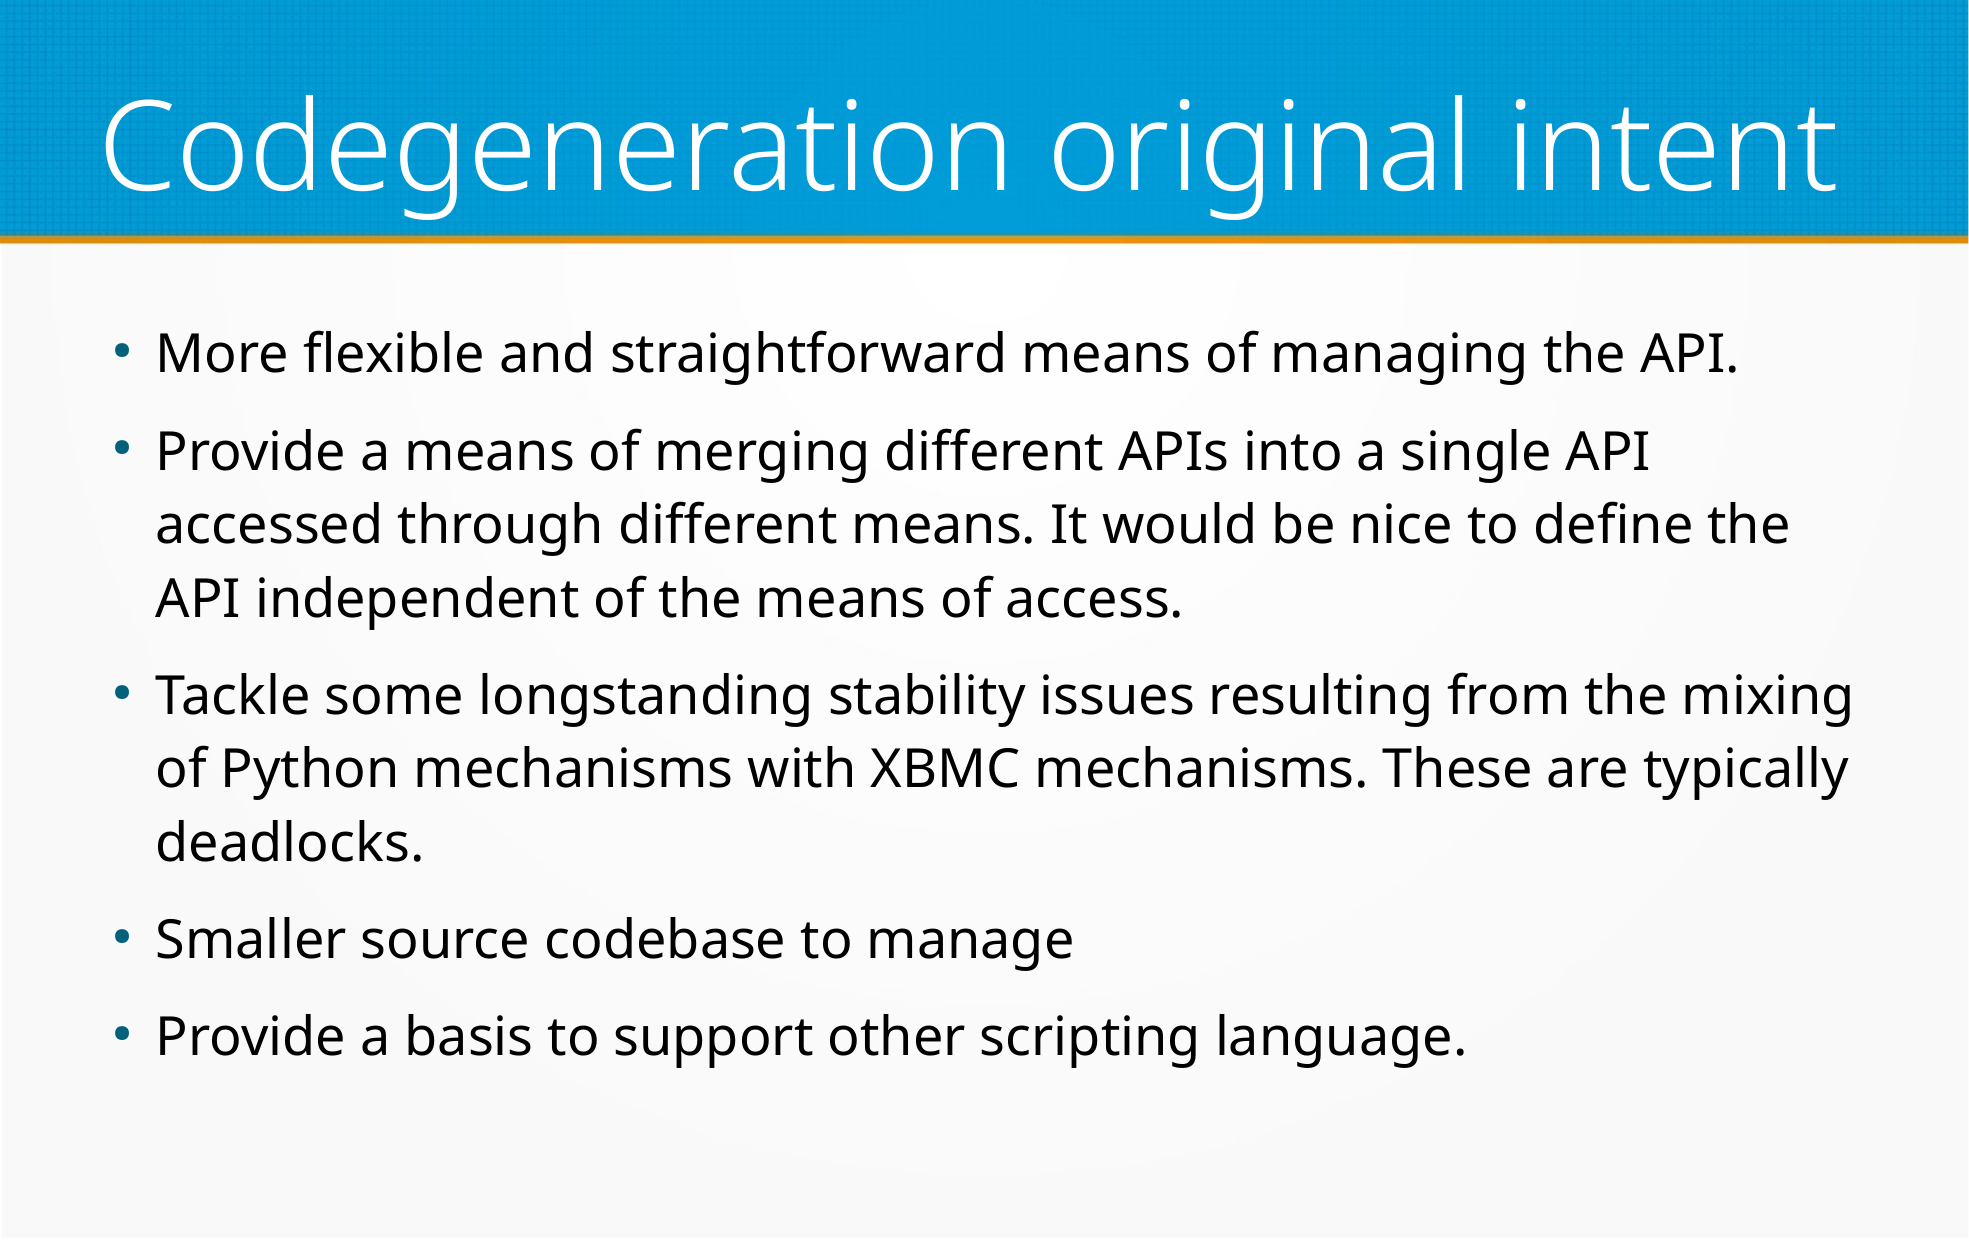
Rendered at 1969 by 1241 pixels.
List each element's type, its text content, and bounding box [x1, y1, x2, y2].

list More flexible and straightforward means of managing the API. Provide a means of merging different APIs into a single API accessed through different means. It would be nice to define the API independent of the means of access. Tackle some longstanding stability issues resulting from the mixing of Python mechanisms with XBMC mechanisms. These are typically deadlocks. Smaller source codebase to manage Provide a basis to support other scripting language. [98, 315, 1861, 1081]
picture [0, 233, 1969, 1241]
title Codegeneration original intent [98, 19, 1870, 227]
